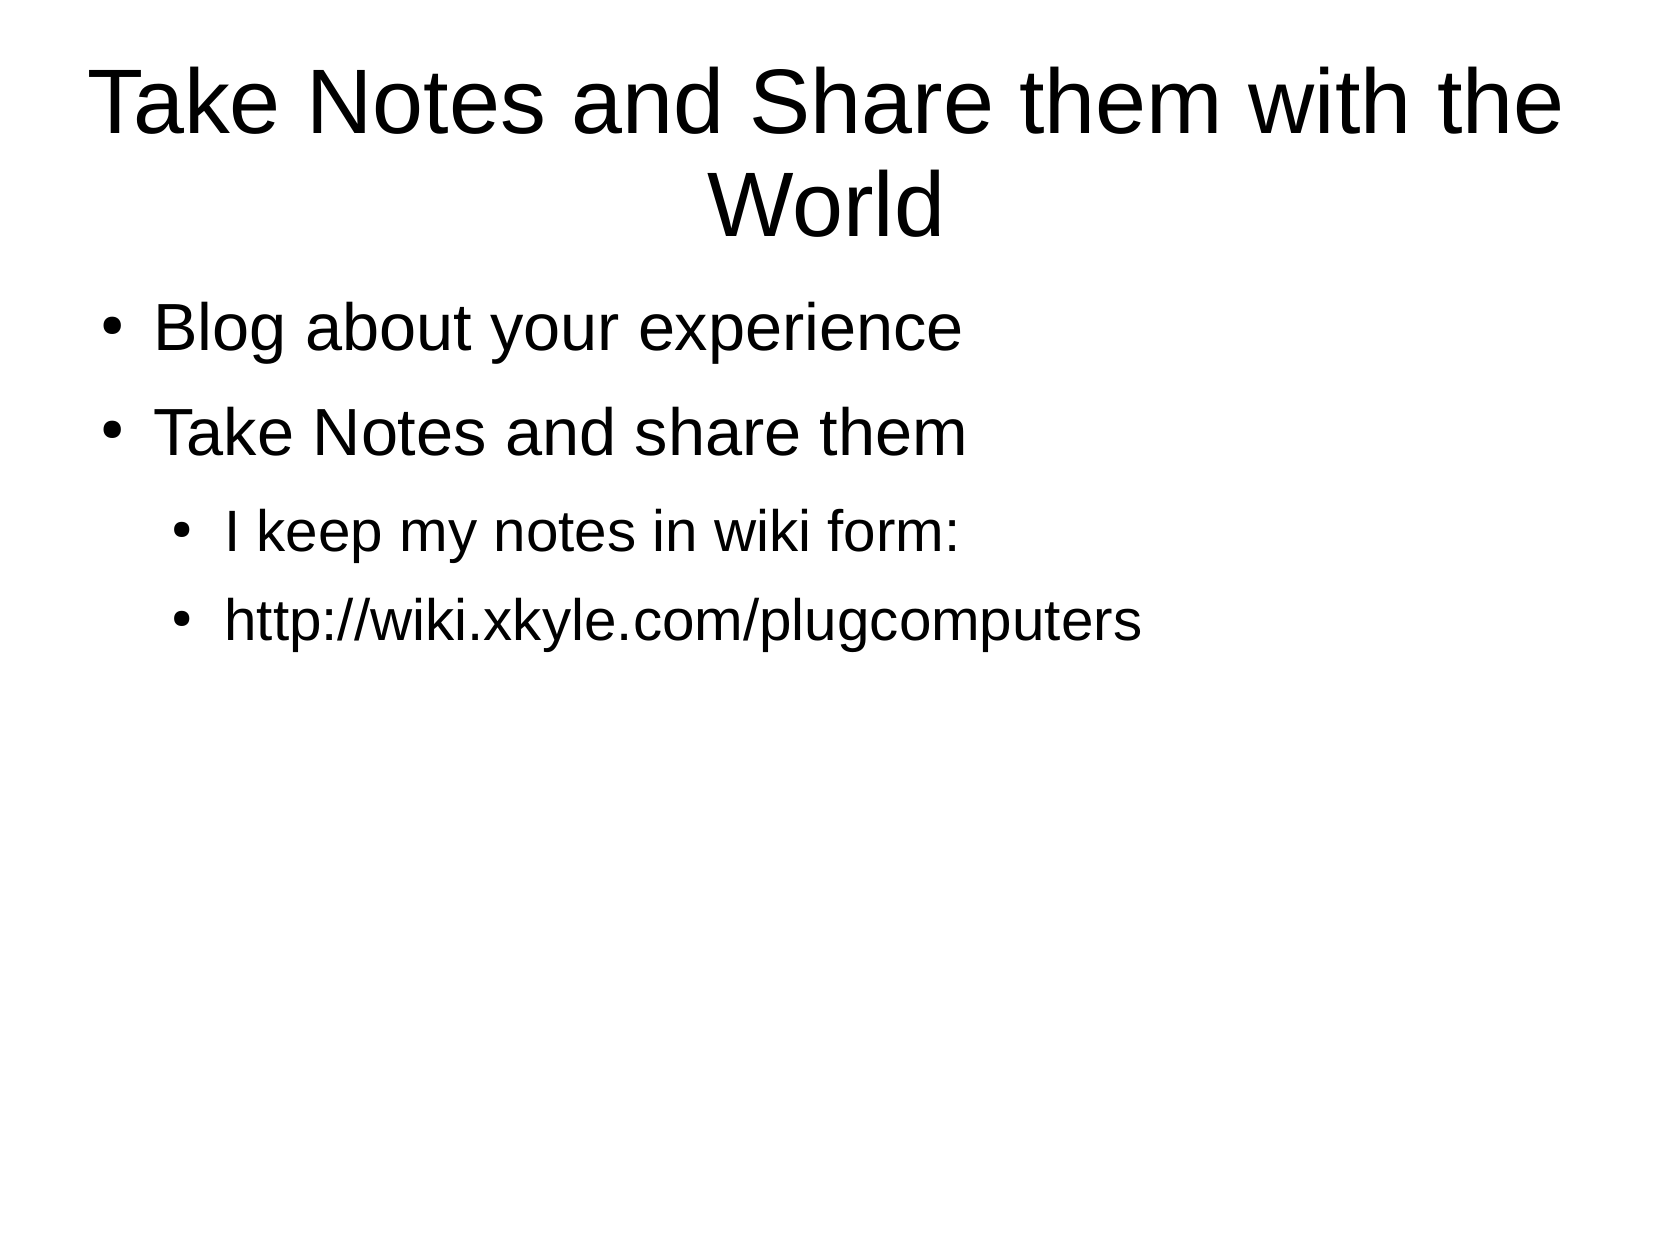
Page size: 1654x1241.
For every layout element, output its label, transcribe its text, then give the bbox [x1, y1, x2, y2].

list Blog about your experience Take Notes and share them I keep my notes in wiki form: http://wiki.xkyle.com/plugcomputers [82, 290, 1571, 1109]
title Take Notes and Share them with the World [82, 50, 1571, 256]
